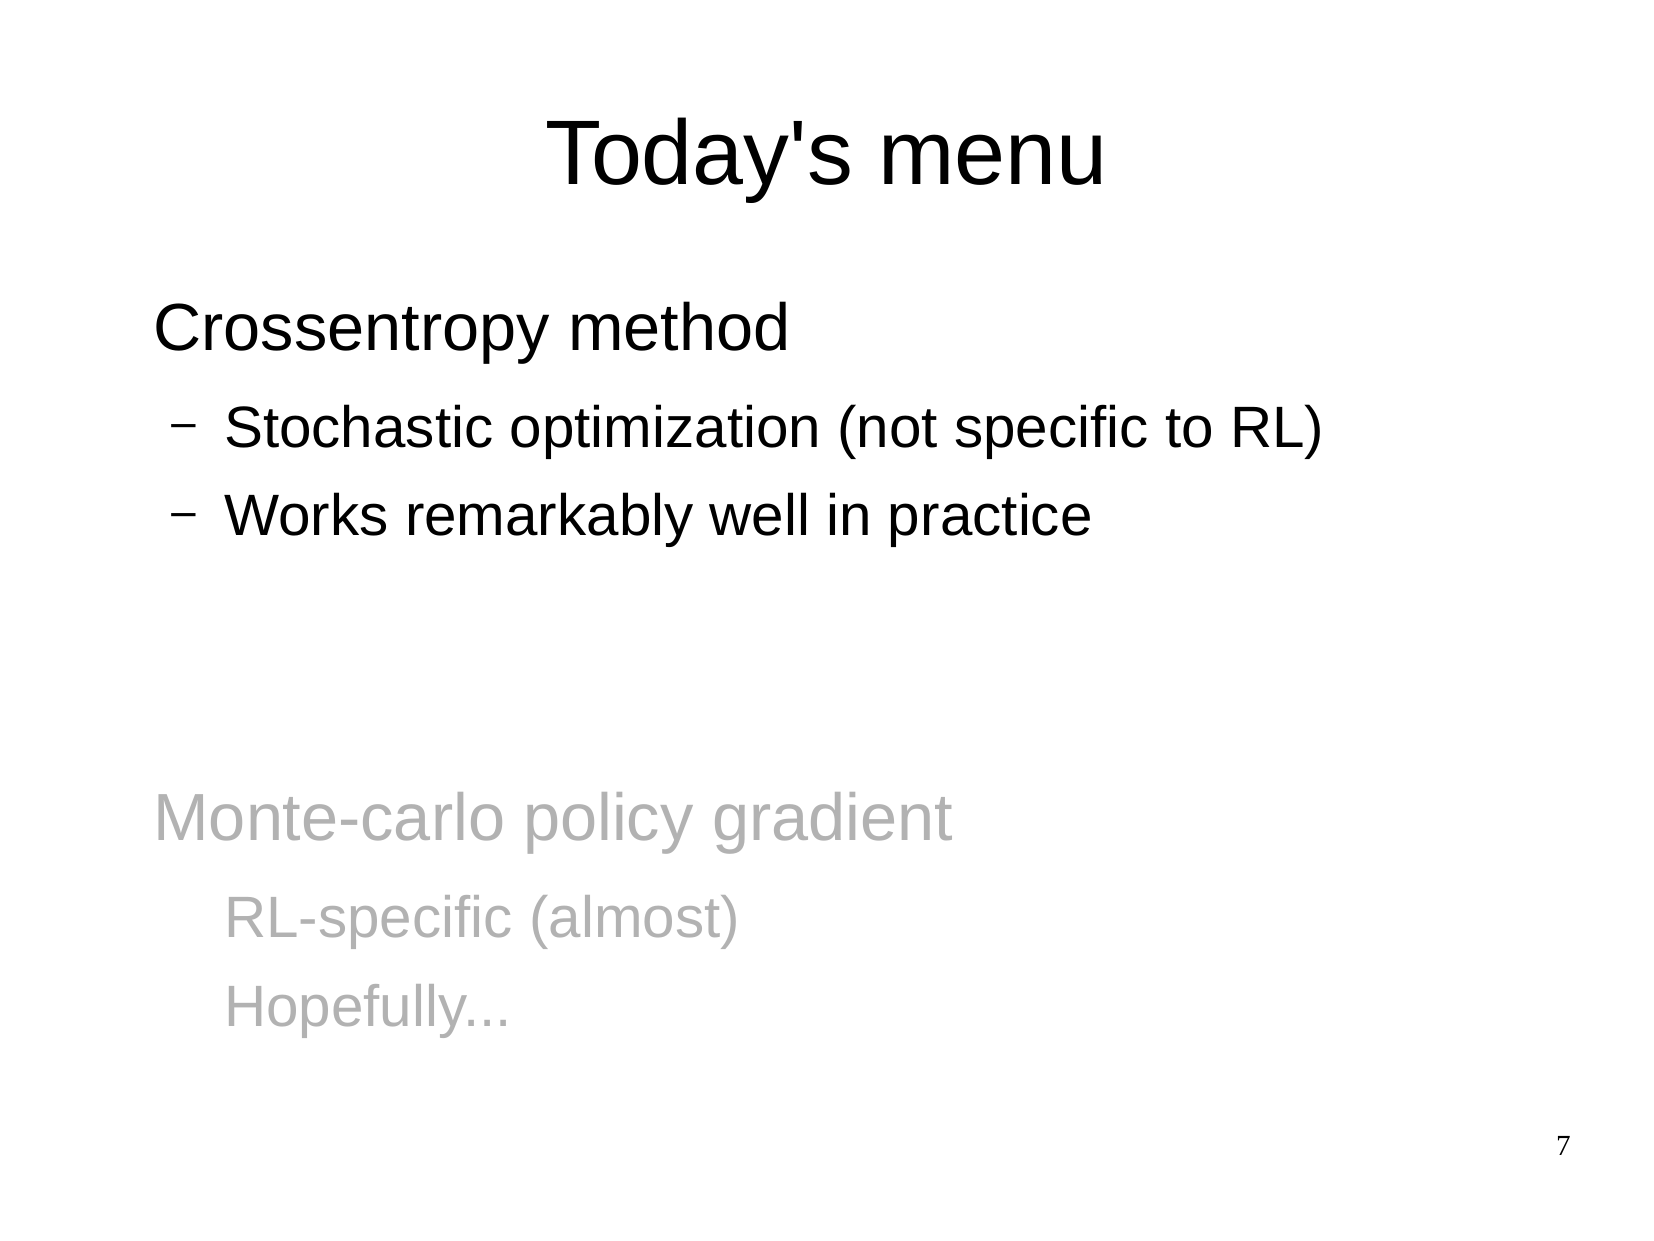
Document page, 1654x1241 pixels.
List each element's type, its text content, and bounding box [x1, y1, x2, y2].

list Crossentropy method Stochastic optimization (not specific to RL) Works remarkably well in practice Monte-carlo policy gradient RL-specific (almost) Hopefully... [82, 290, 1571, 1241]
title Today's menu [82, 49, 1571, 257]
